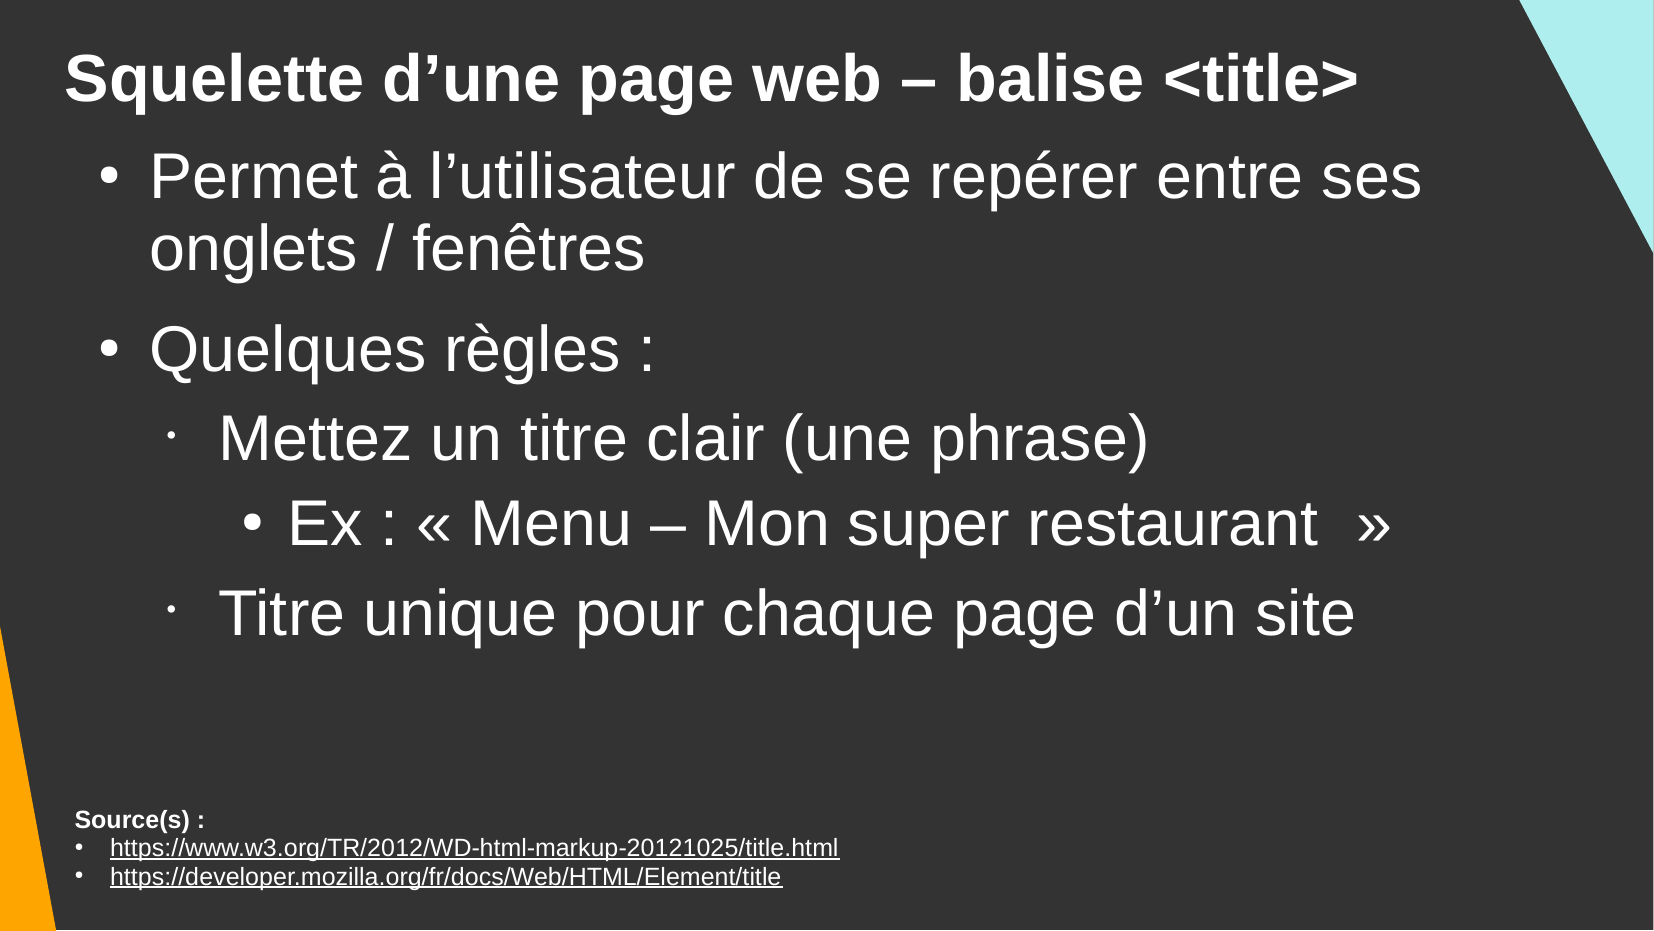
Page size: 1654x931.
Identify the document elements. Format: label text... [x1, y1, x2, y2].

list Permet à l’utilisateur de se repérer entre ses onglets / fenêtres Quelques règles : Mettez un titre clair (une phrase) Ex : « Menu – Mon super restaurant » Titre unique pour chaque page d’un site [80, 140, 1635, 650]
text_box [1519, 0, 1654, 255]
text_box [0, 626, 57, 931]
title Squelette d’une page web – balise <title> [64, 40, 1553, 125]
text_box Source(s) : https://www.w3.org/TR/2012/WD-html-markup-20121025/title.html https://developer.mozilla.org/fr/docs/Web/HTML/Element/title [59, 798, 1548, 898]
